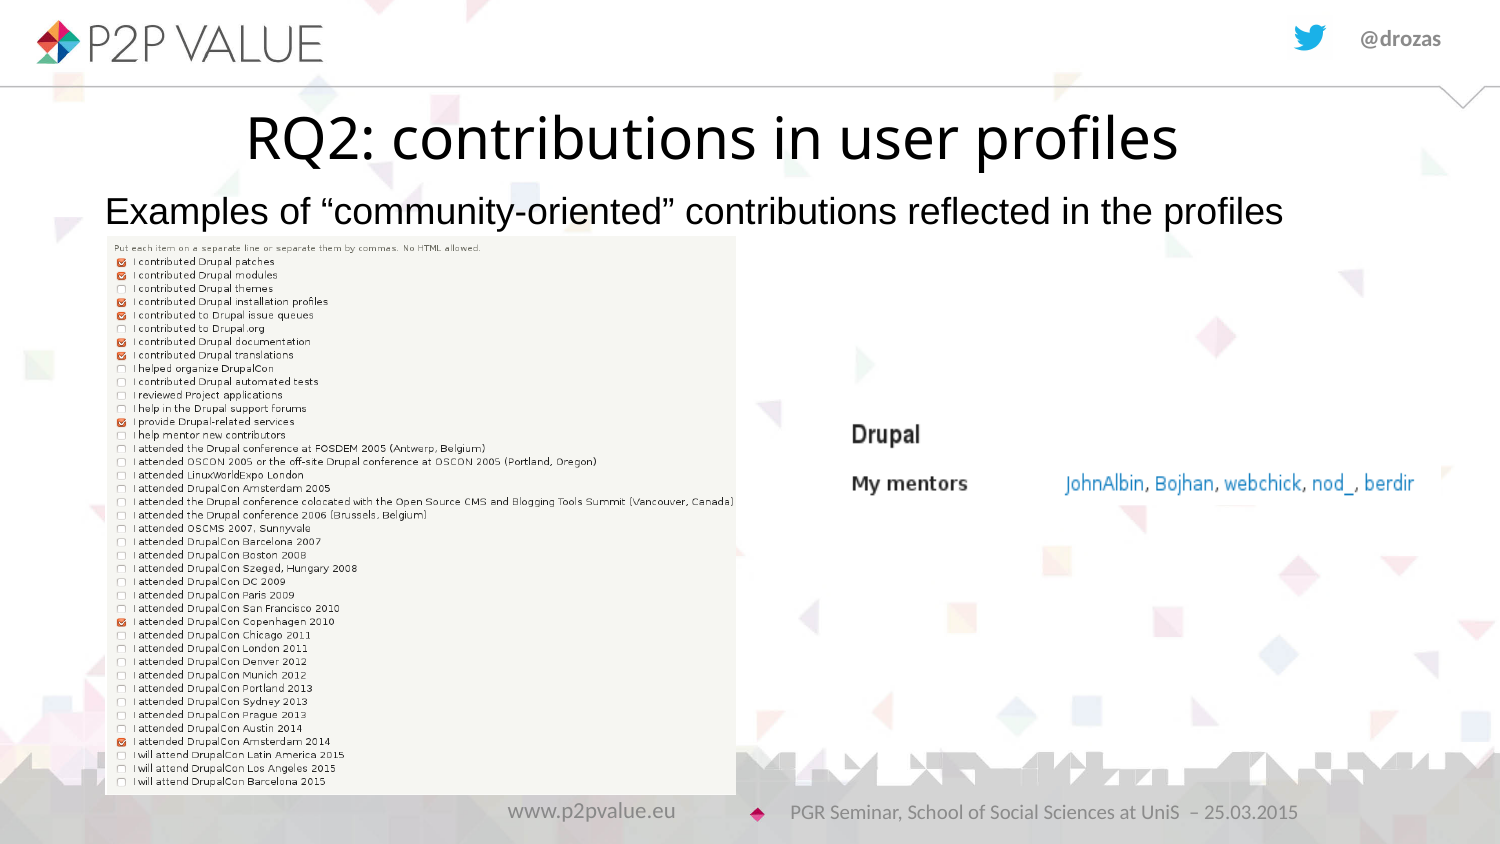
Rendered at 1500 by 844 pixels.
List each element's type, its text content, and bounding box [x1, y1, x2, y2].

text_box PGR Seminar, School of Social Sciences at UniS – 25.03.2015 [777, 788, 1470, 834]
text_box @drozas [1333, 15, 1455, 60]
text_box www.p2pvalue.eu [501, 796, 720, 829]
text_box Examples of “community-oriented” contributions reflected in the profiles [90, 183, 1500, 241]
title RQ2: contributions in user profiles [60, 92, 1366, 181]
picture [0, 0, 1500, 844]
